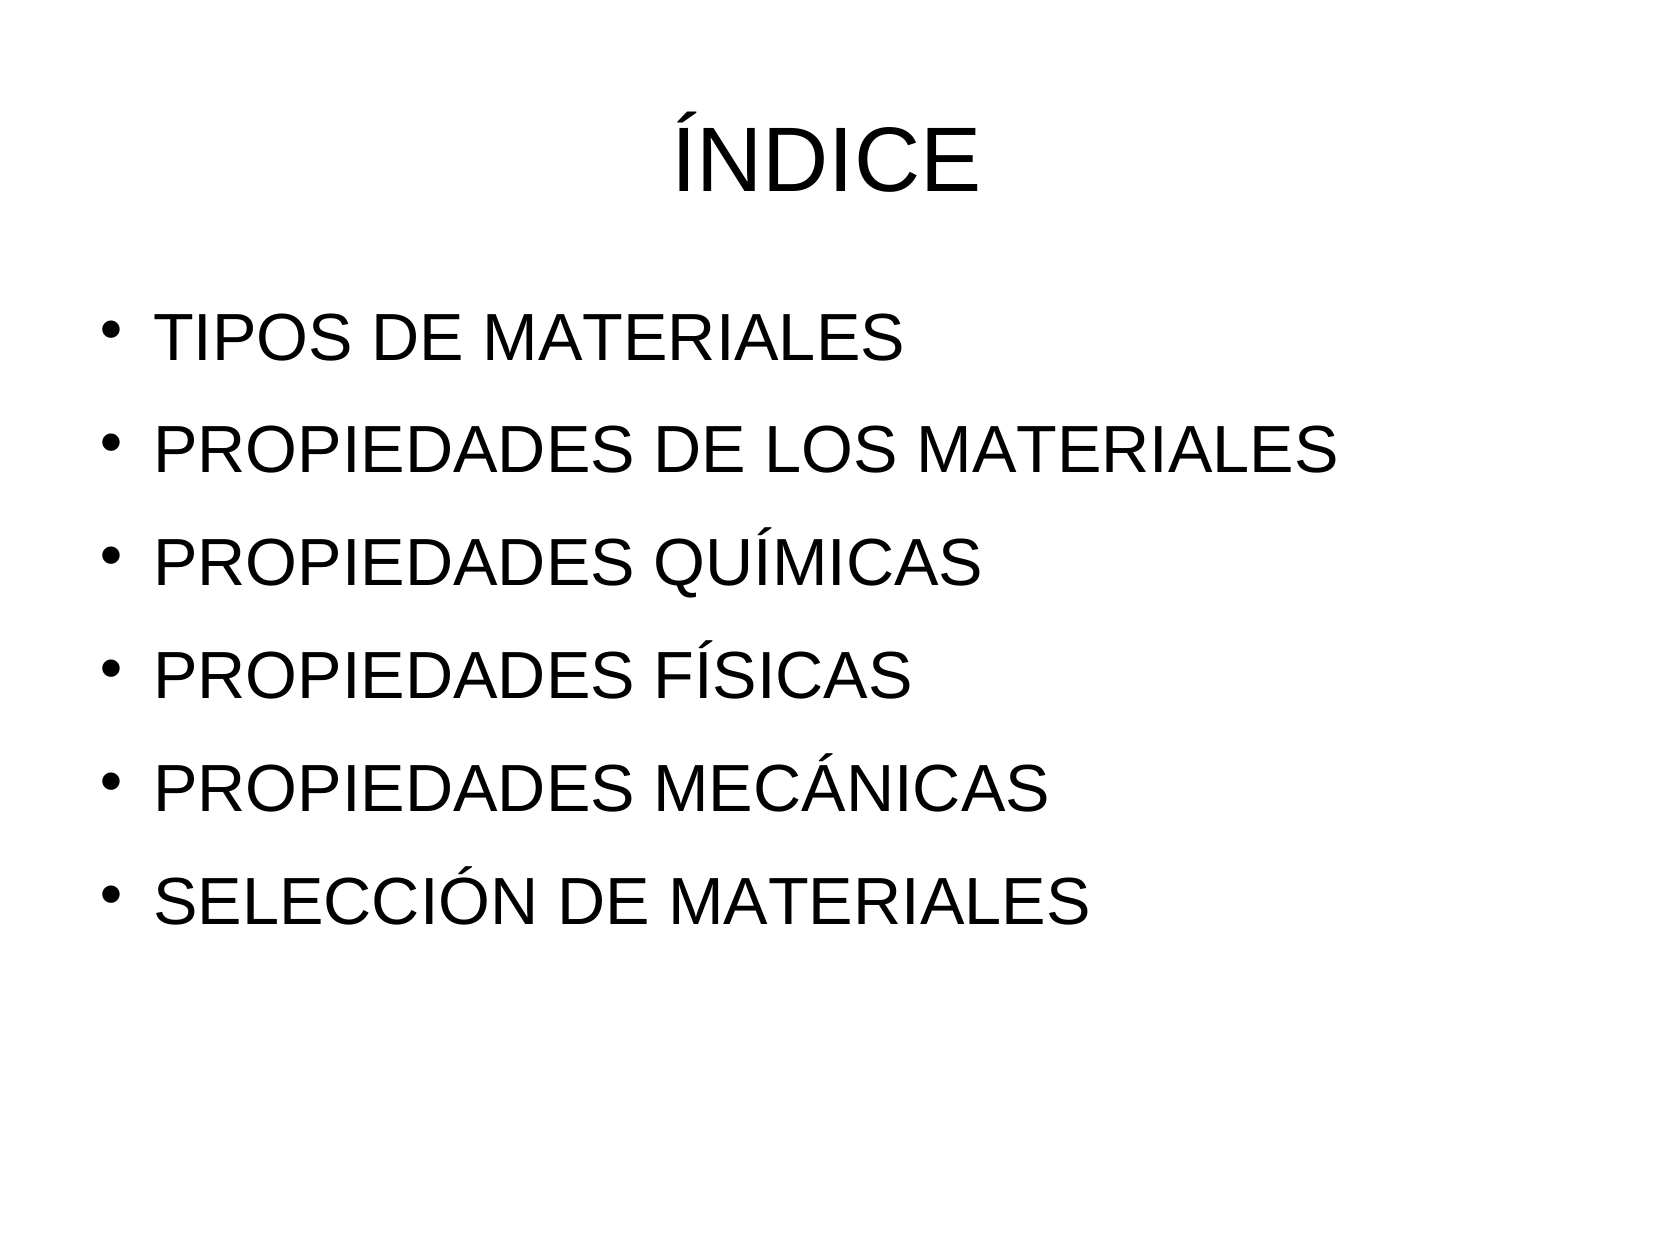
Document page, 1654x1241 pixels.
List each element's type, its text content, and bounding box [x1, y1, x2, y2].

title ÍNDICE [82, 49, 1571, 257]
list TIPOS DE MATERIALES PROPIEDADES DE LOS MATERIALES PROPIEDADES QUÍMICAS PROPIEDADES FÍSICAS PROPIEDADES MECÁNICAS SELECCIÓN DE MATERIALES [82, 290, 1571, 1109]
